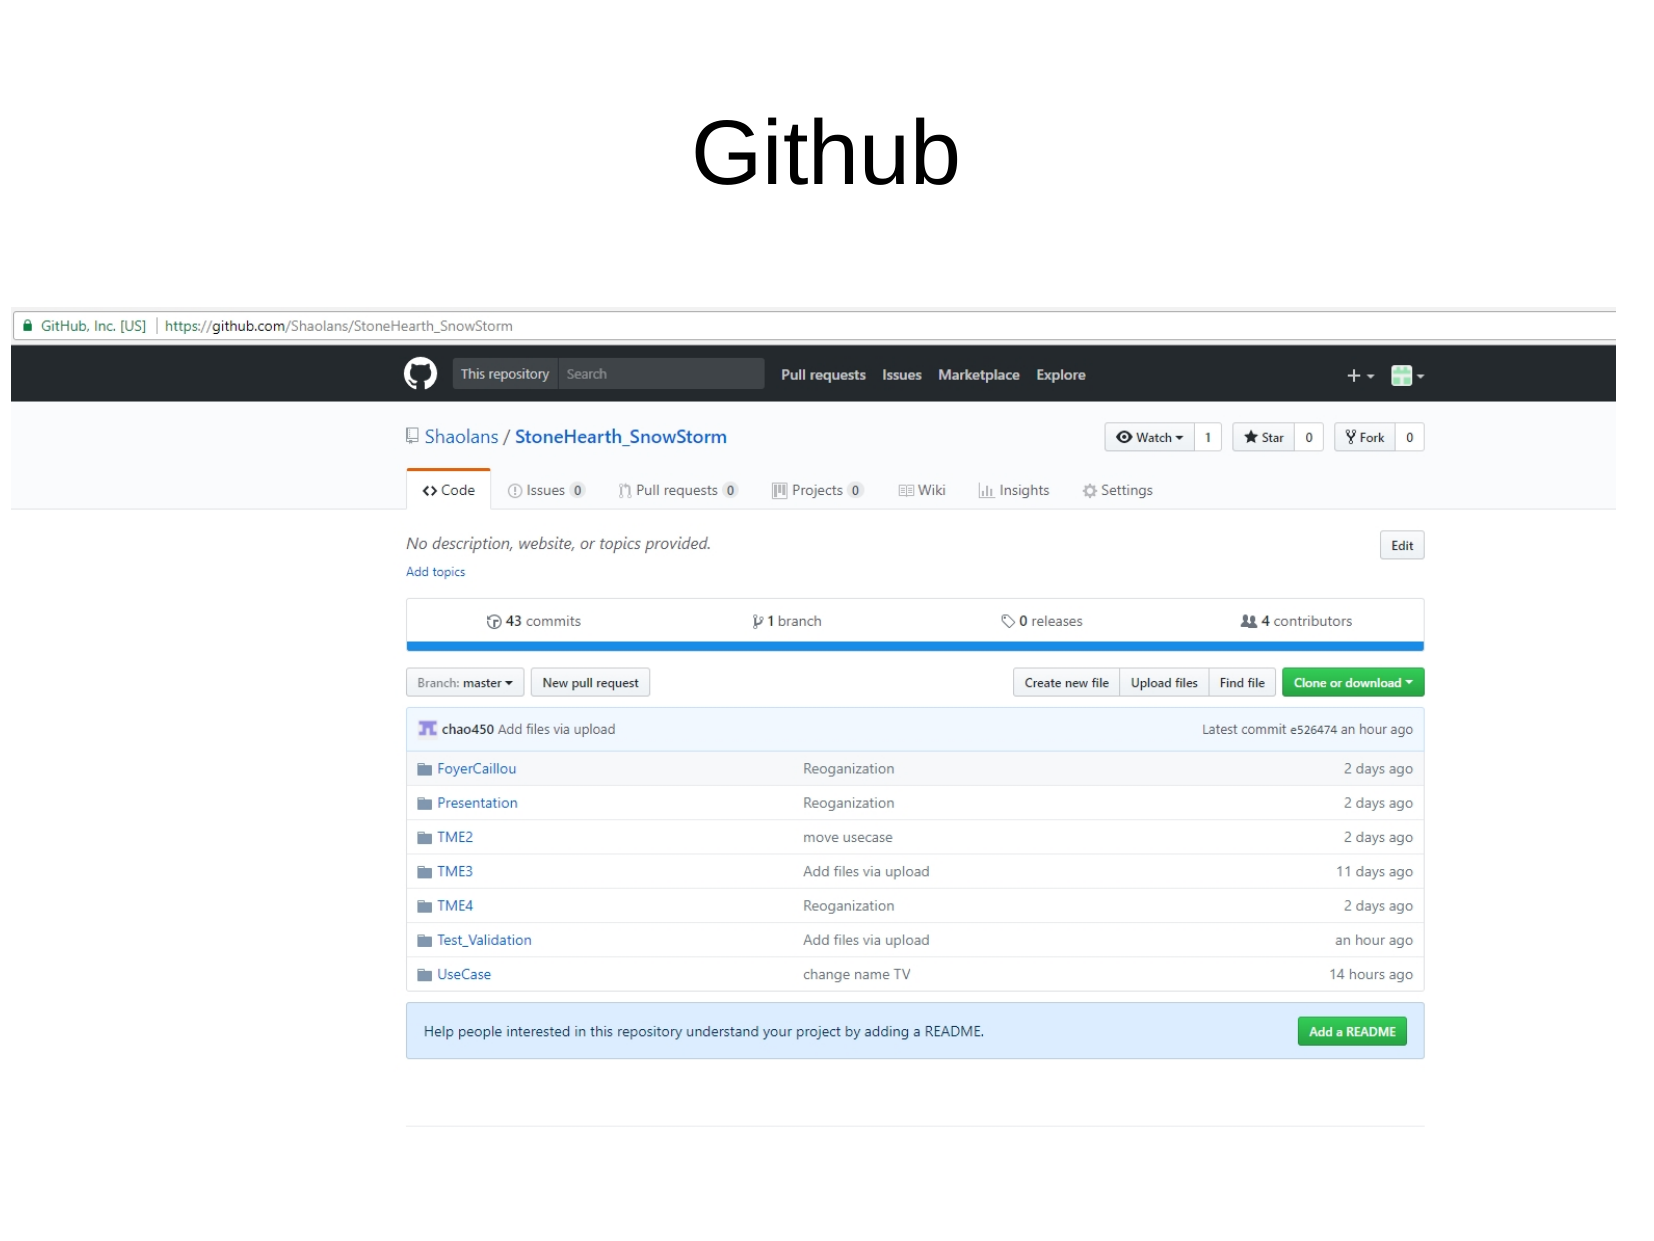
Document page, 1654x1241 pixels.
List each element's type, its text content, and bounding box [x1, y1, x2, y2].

picture [11, 307, 1616, 1134]
title Github [82, 49, 1571, 257]
